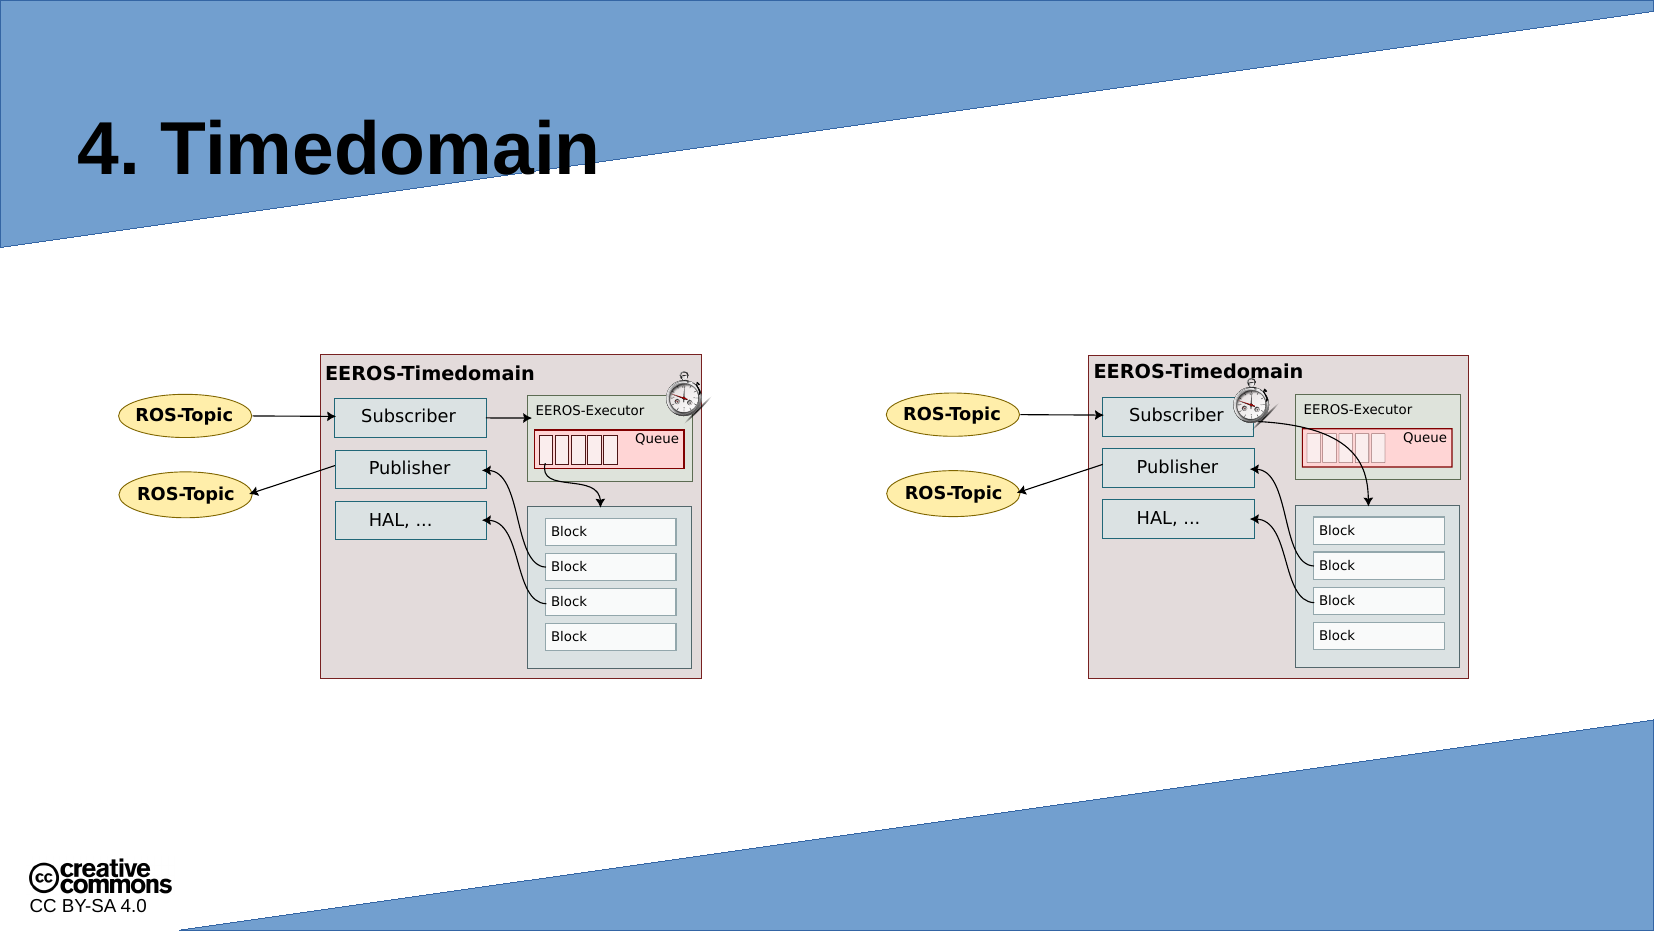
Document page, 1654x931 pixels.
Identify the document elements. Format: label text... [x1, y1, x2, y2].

picture [26, 856, 175, 895]
picture [118, 354, 713, 680]
title 4. Timedomain [77, 69, 1488, 227]
picture [885, 355, 1470, 680]
